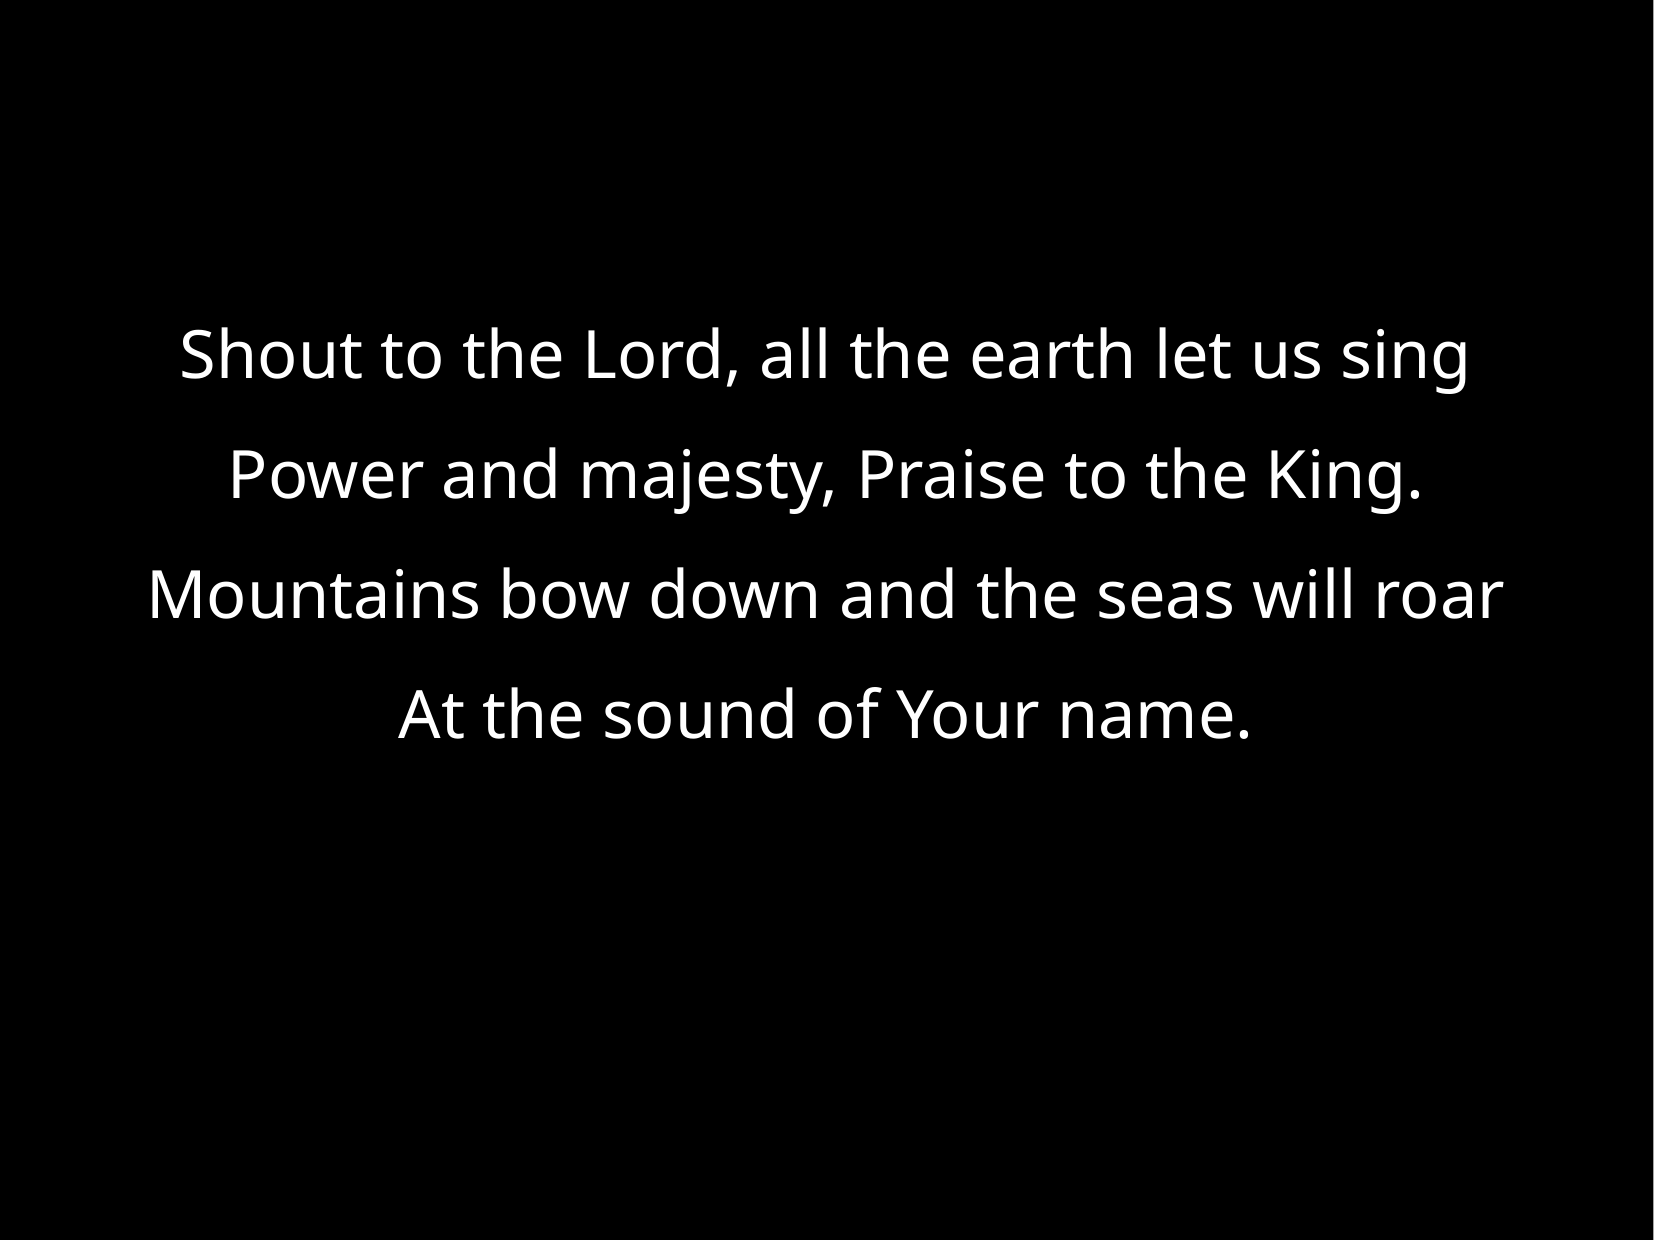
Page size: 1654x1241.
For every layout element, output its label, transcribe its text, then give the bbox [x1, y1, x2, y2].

list Shout to the Lord, all the earth let us sing Power and majesty, Praise to the King. Mountains bow down and the seas will roar At the sound of Your name. [0, 307, 1654, 1027]
